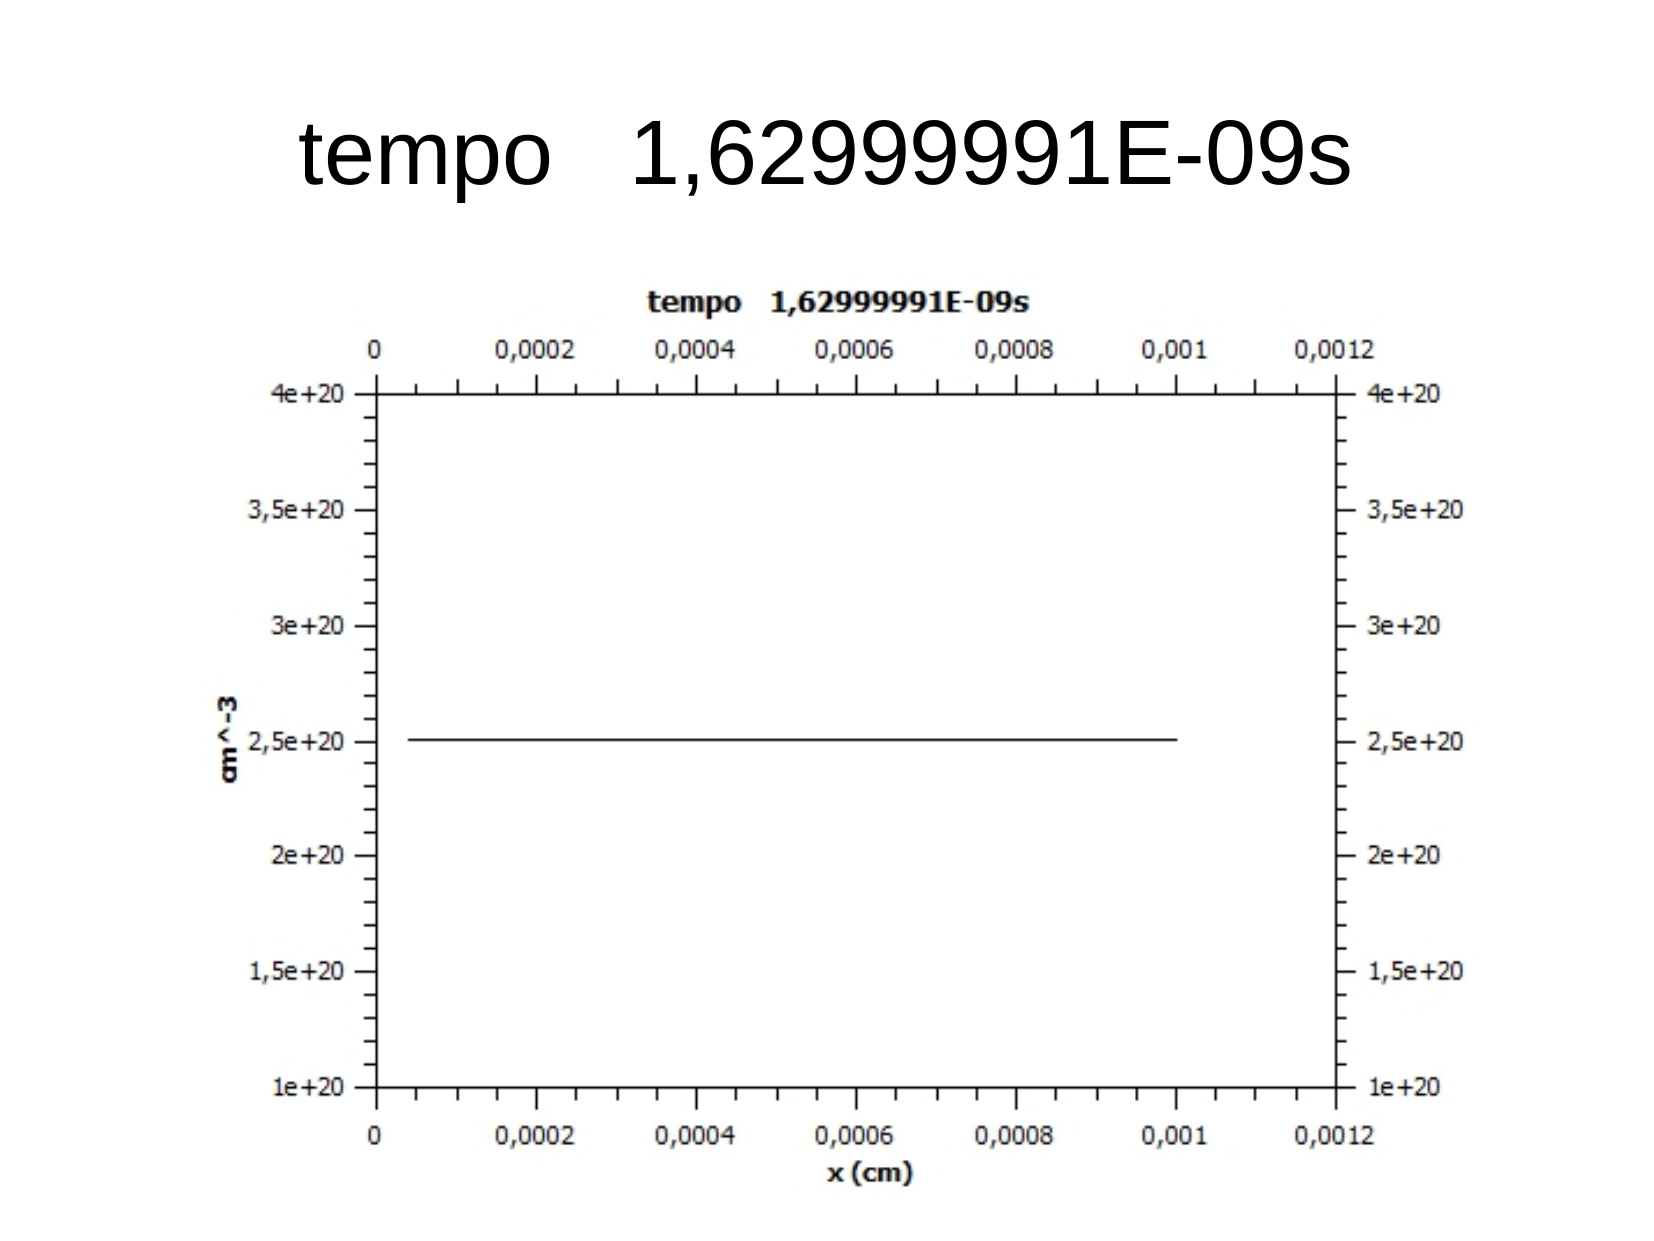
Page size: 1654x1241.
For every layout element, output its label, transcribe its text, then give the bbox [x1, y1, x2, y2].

title tempo 1,62999991E-09s [82, 49, 1571, 257]
picture [200, 271, 1477, 1210]
